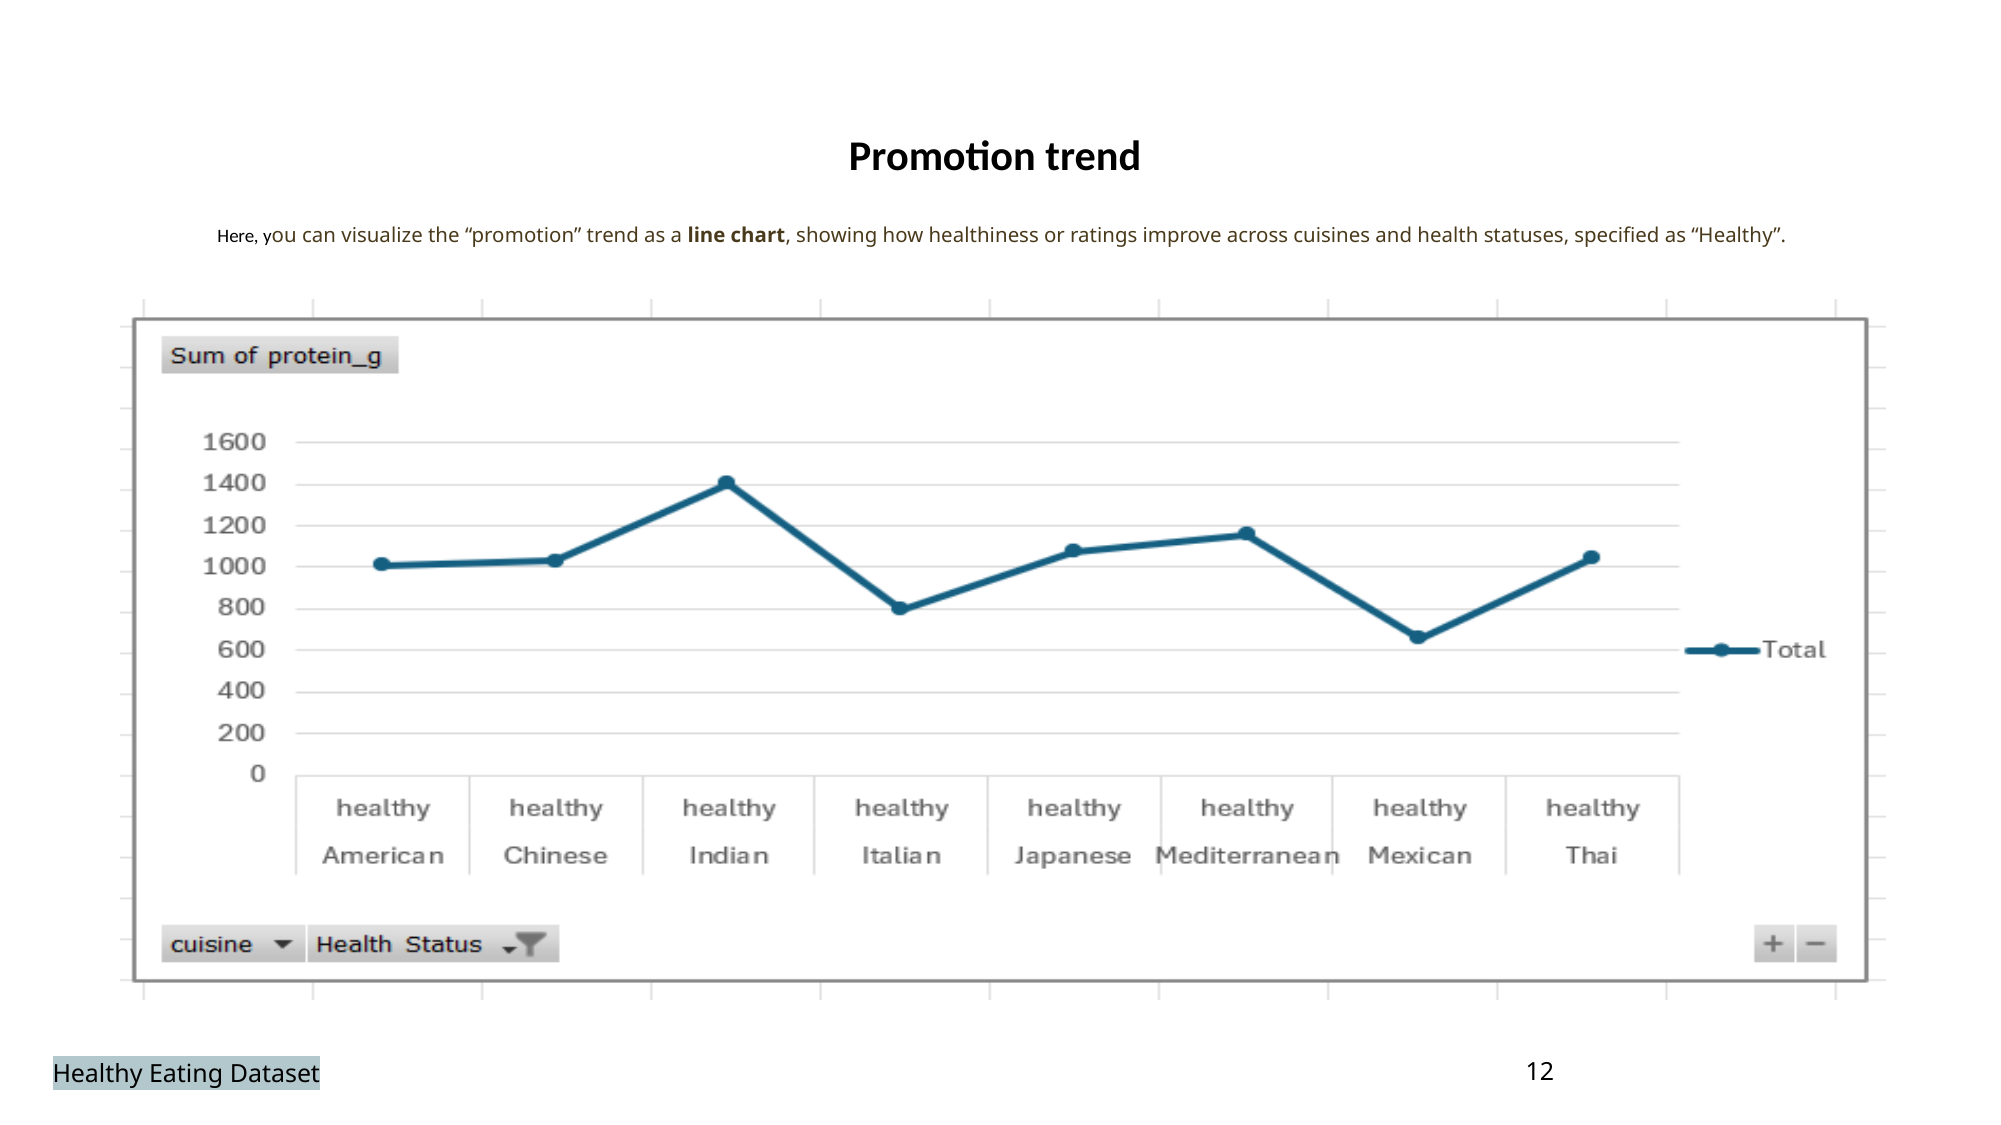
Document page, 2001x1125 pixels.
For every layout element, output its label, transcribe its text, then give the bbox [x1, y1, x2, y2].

title Promotion trend Here, you can visualize the “promotion” trend as a line chart, showing how healthiness or ratings improve across cuisines and health statuses, specified as “Healthy”. [137, 125, 1863, 281]
text_box Healthy Eating Dataset [37, 1042, 713, 1103]
picture [120, 299, 1886, 1000]
text_box [1510, 1042, 1961, 1103]
